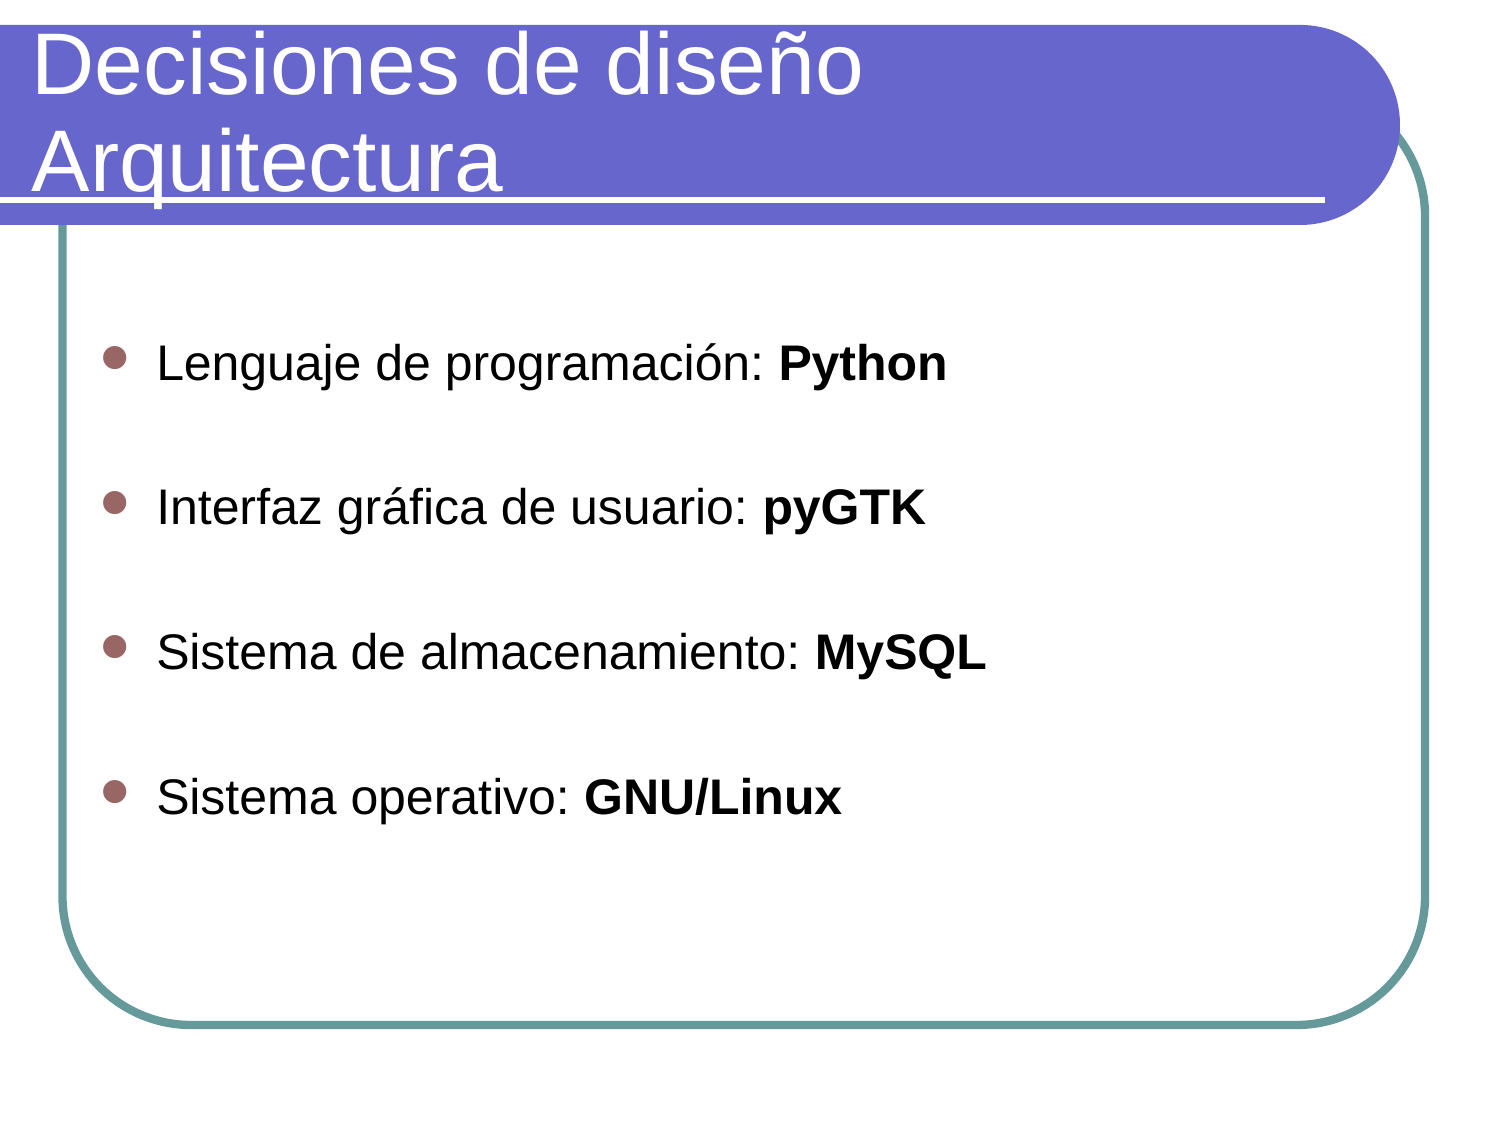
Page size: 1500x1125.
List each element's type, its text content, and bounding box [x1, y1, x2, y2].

title Decisiones de diseño Arquitectura [31, 7, 1347, 218]
list Lenguaje de programación: Python Interfaz gráfica de usuario: pyGTK Sistema de almacenamiento: MySQL Sistema operativo: GNU/Linux [99, 262, 1401, 991]
